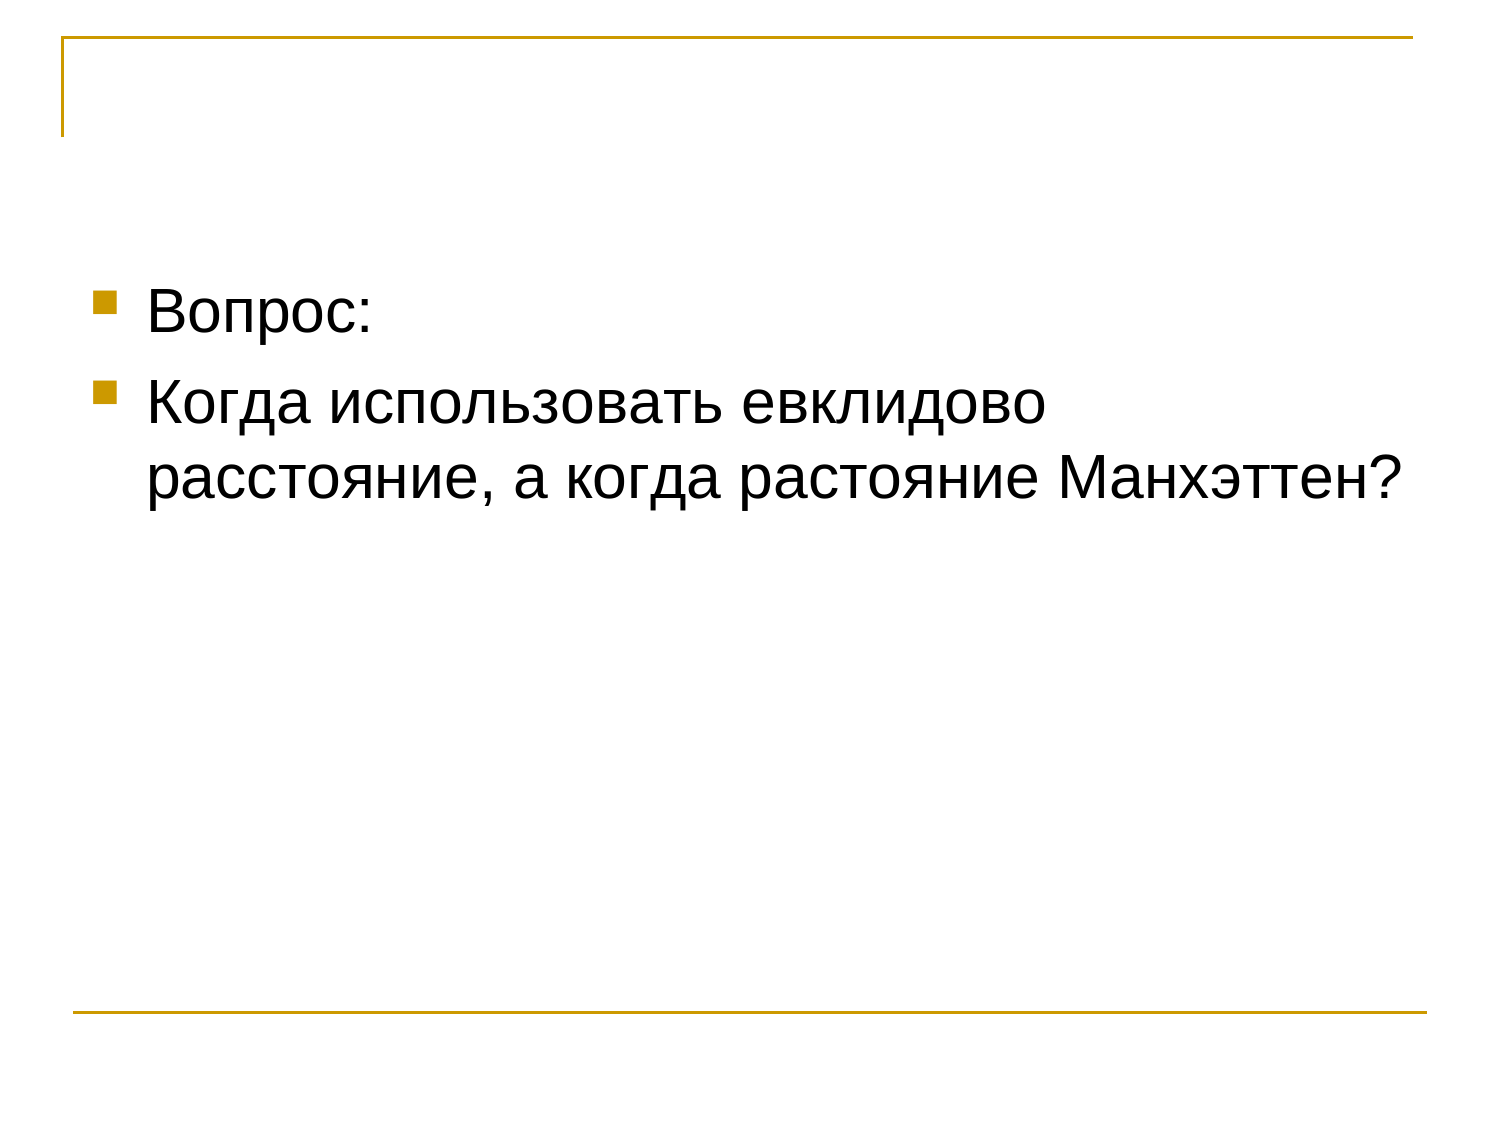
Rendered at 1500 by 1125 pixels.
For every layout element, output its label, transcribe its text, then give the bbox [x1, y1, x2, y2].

list Вопрос: Когда использовать евклидово расстояние, а когда растояние Манхэттен? [75, 262, 1426, 1006]
